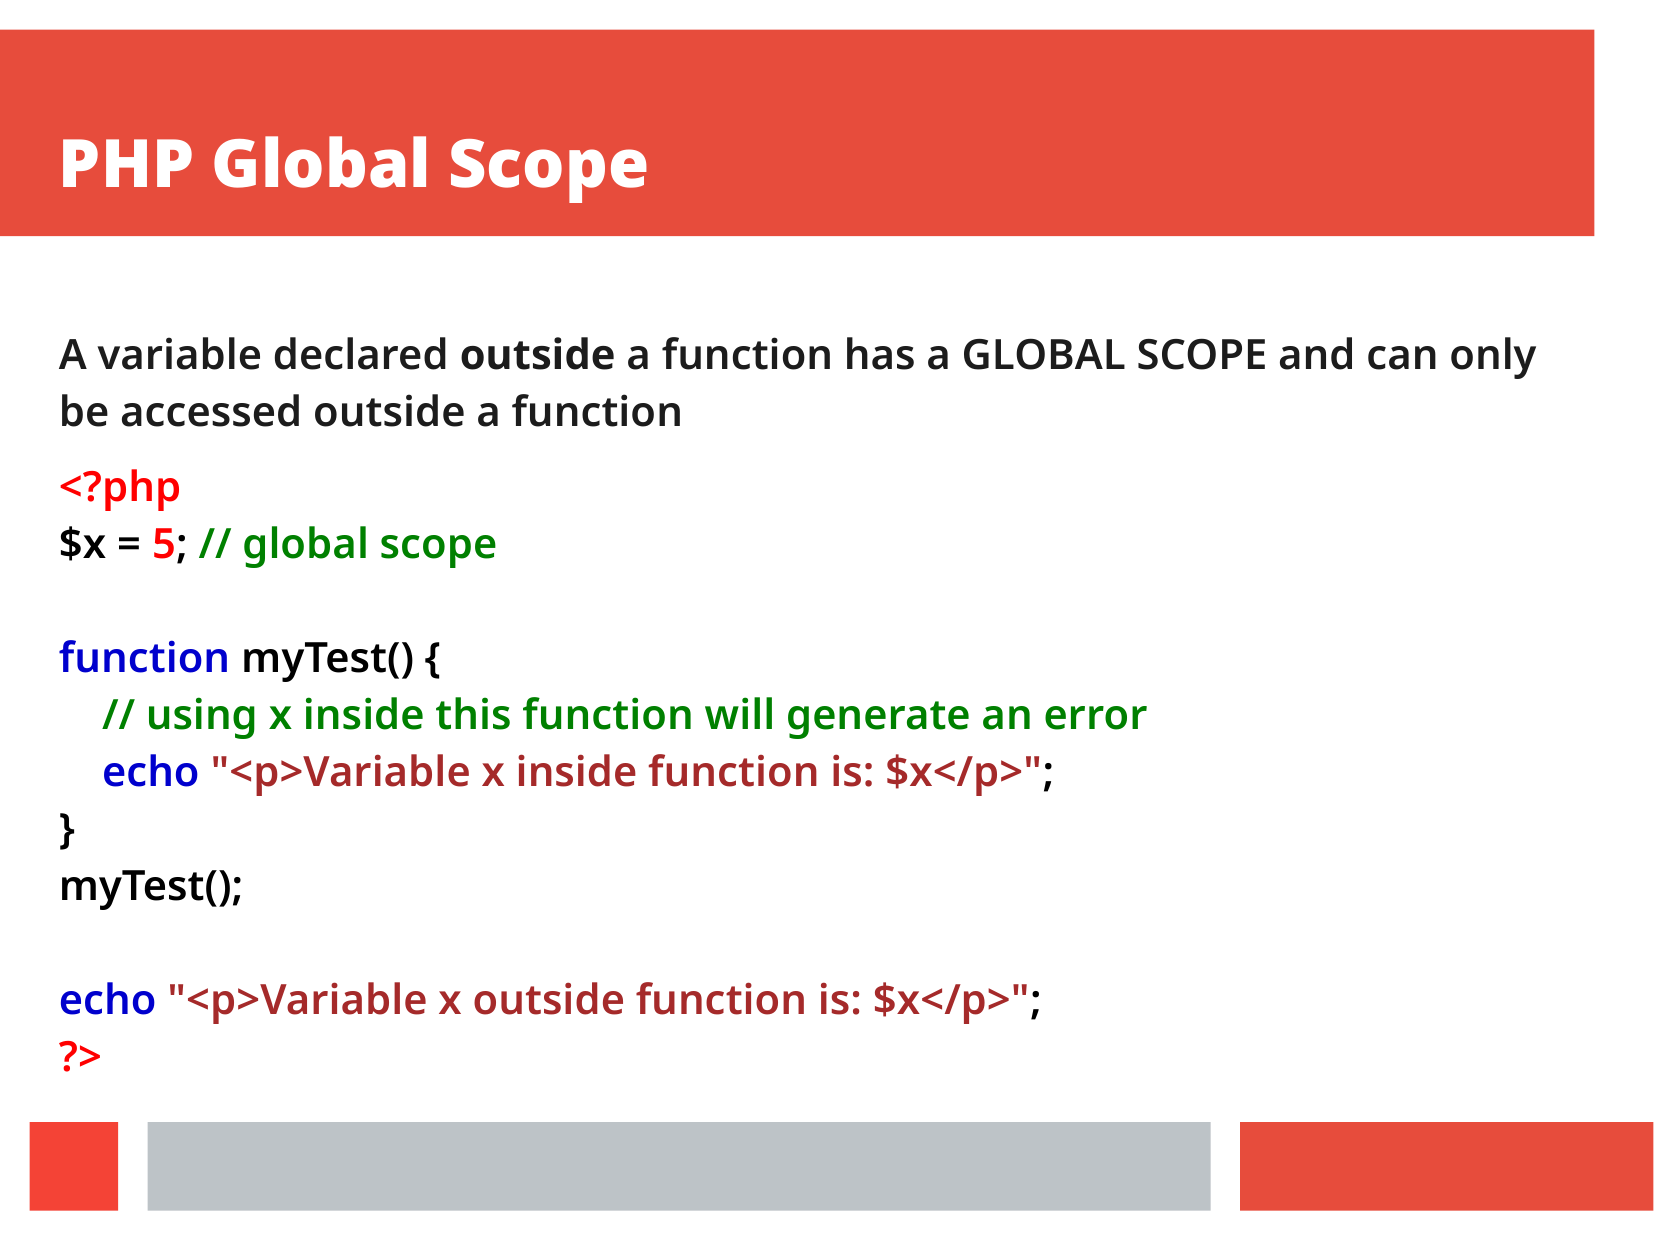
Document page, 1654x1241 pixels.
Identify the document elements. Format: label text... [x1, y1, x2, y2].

list A variable declared outside a function has a GLOBAL SCOPE and can only be accessed outside a function <?php $x = 5; // global scope function myTest() { // using x inside this function will generate an error echo "<p>Variable x inside function is: $x</p>"; } myTest(); echo "<p>Variable x outside function is: $x</p>"; ?> [59, 324, 1565, 1093]
title PHP Global Scope [59, 59, 1595, 207]
